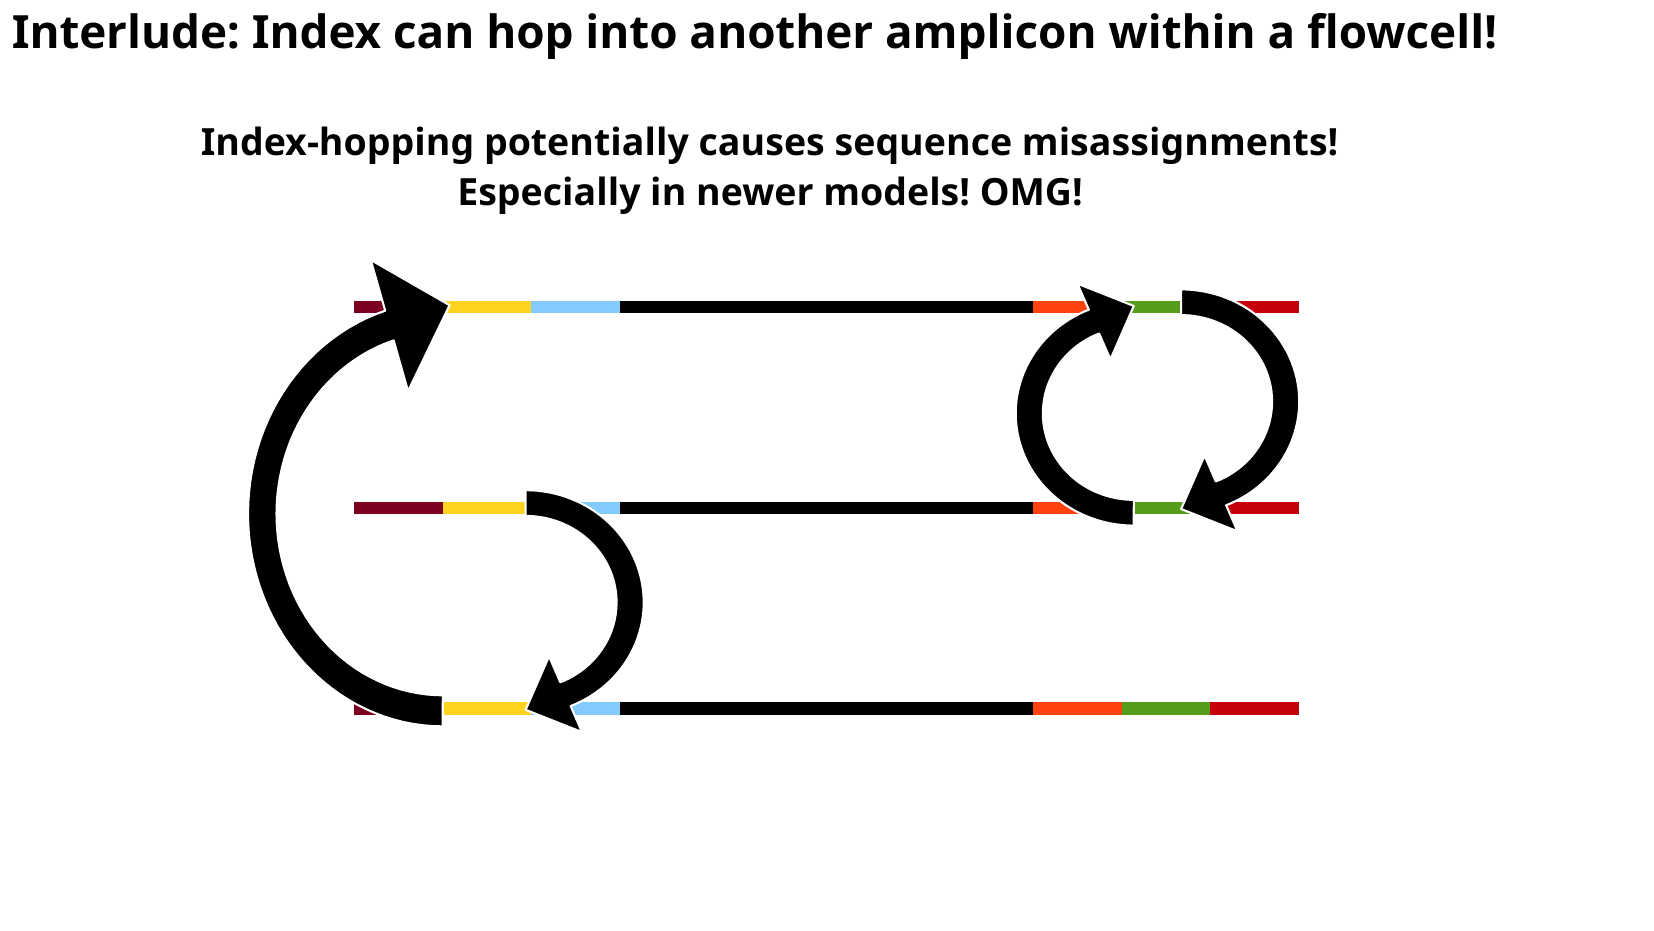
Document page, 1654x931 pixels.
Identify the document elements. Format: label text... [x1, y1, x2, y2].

text_box [248, 259, 450, 727]
text_box [525, 490, 644, 733]
title Interlude: Index can hop into another amplicon within a flowcell! [11, 0, 1642, 130]
text_box [1015, 283, 1134, 526]
text_box [1181, 289, 1300, 532]
text_box Index-hopping potentially causes sequence misassignments! Especially in newer models! OMG! [186, 107, 1468, 225]
